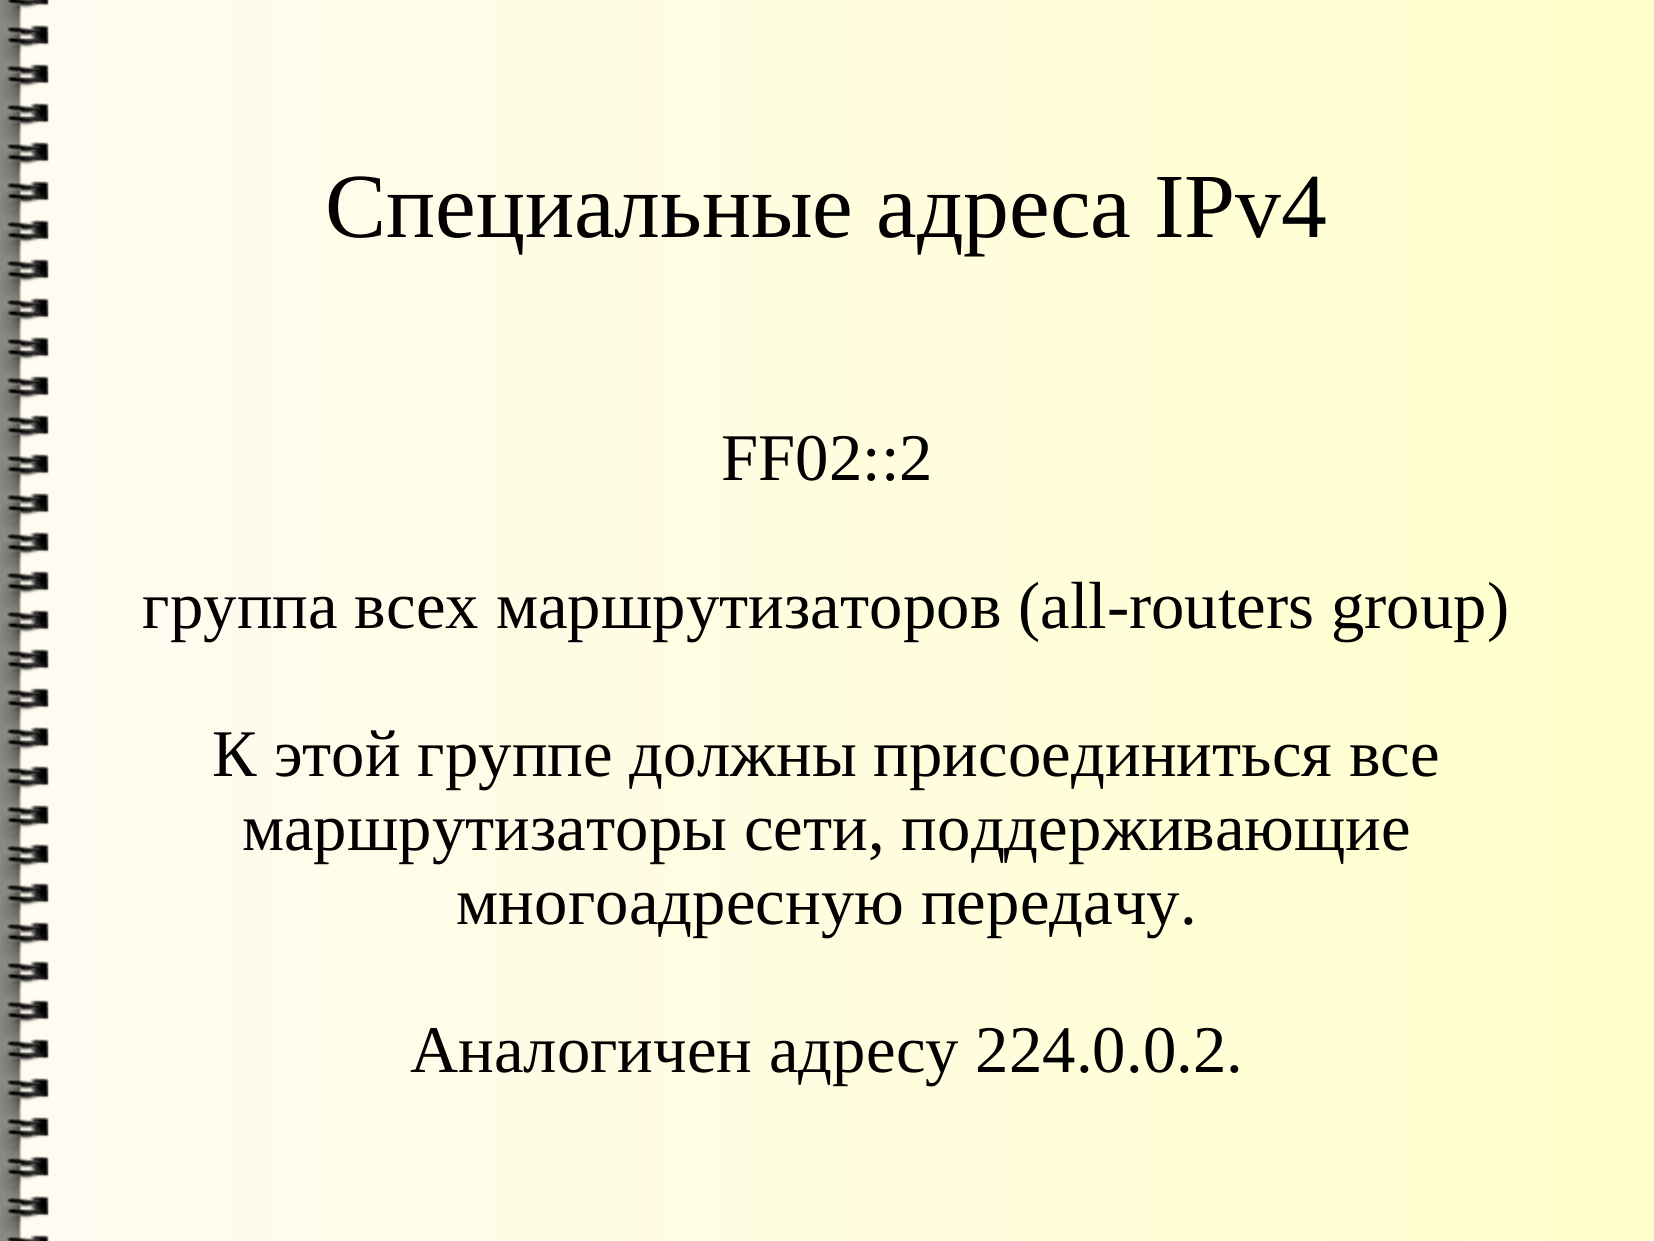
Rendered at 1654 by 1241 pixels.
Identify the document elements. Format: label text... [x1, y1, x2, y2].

subtitle FF02::2 группа всех маршрутизаторов (all-routers group) К этой группе должны присоединиться все маршрутизаторы сети, поддерживающие многоадресную передачу. Аналогичен адресу 224.0.0.2. [121, 344, 1534, 1164]
picture [0, 0, 1654, 1241]
title Специальные адреса IPv4 [121, 102, 1534, 311]
